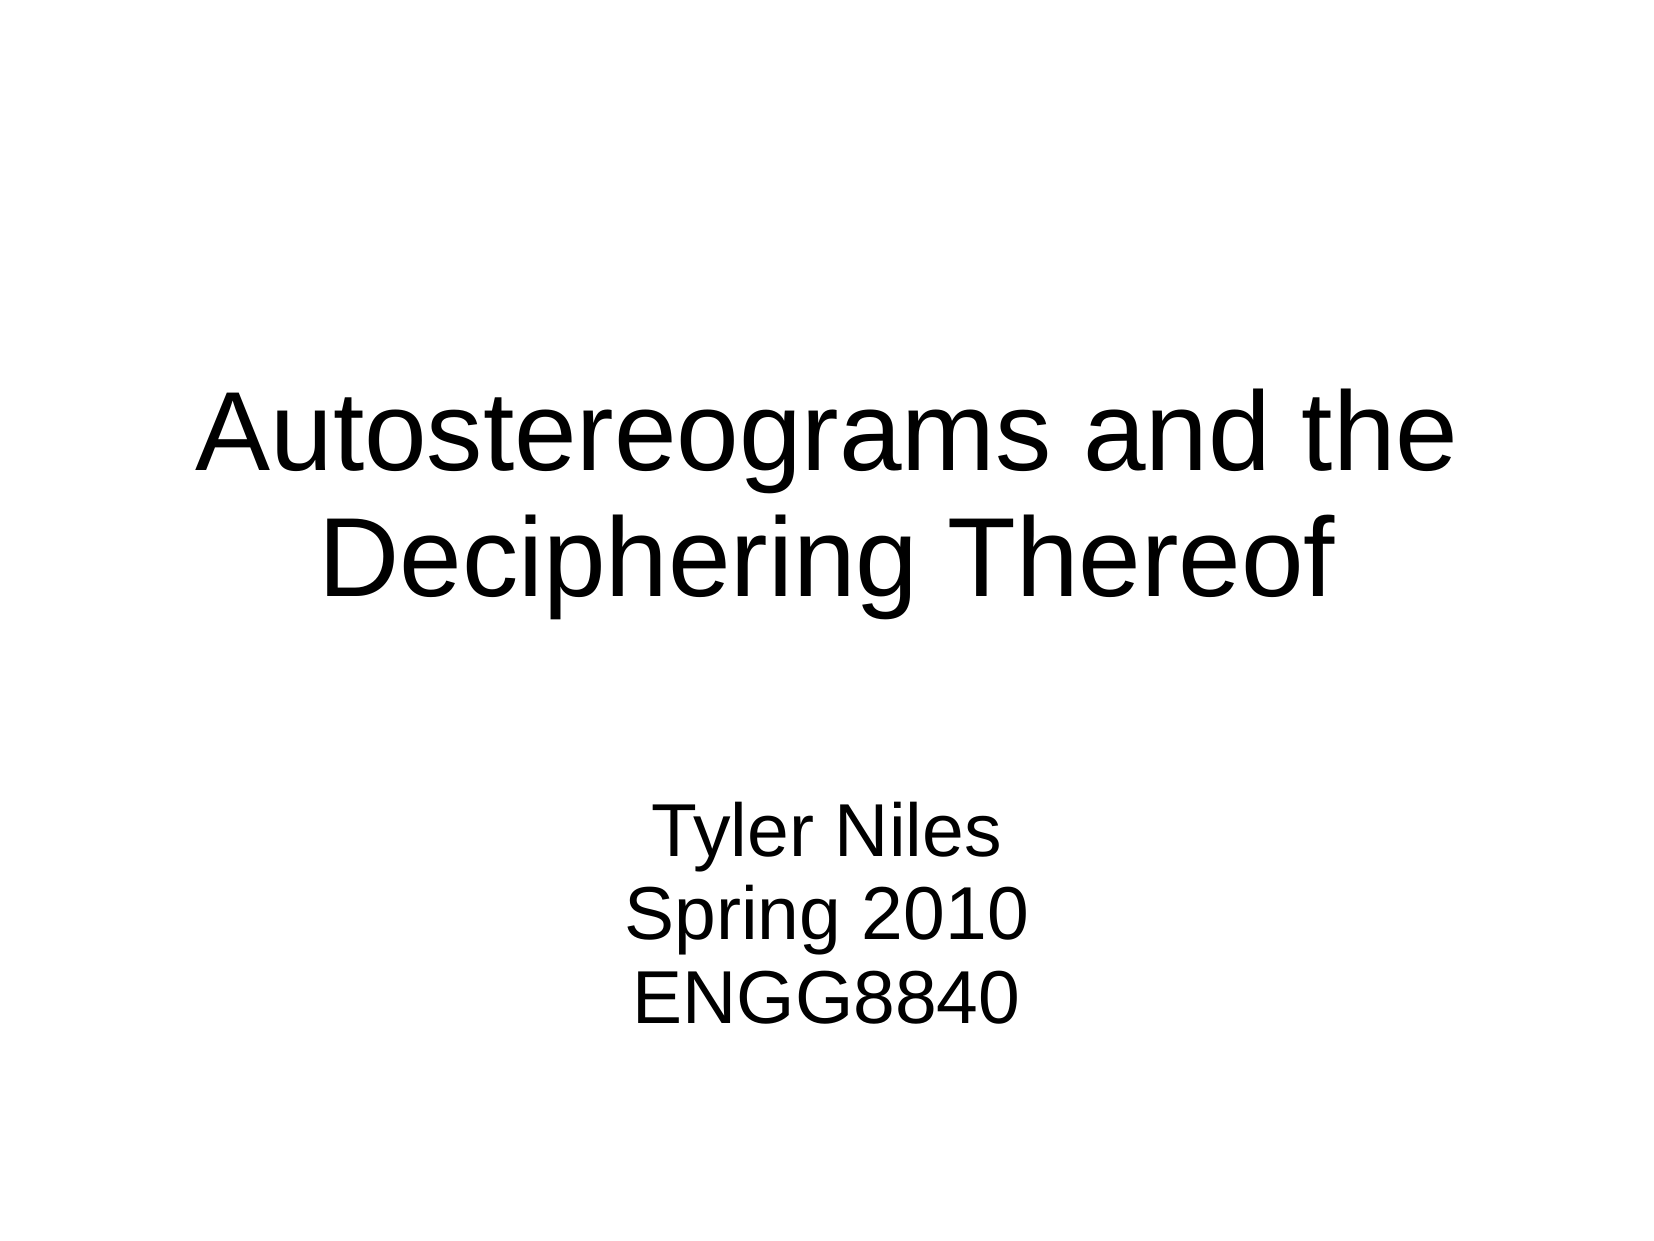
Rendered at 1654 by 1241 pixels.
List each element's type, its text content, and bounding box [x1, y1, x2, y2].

subtitle Autostereograms and the Deciphering Thereof Tyler Niles Spring 2010 ENGG8840 [82, 56, 1571, 1102]
